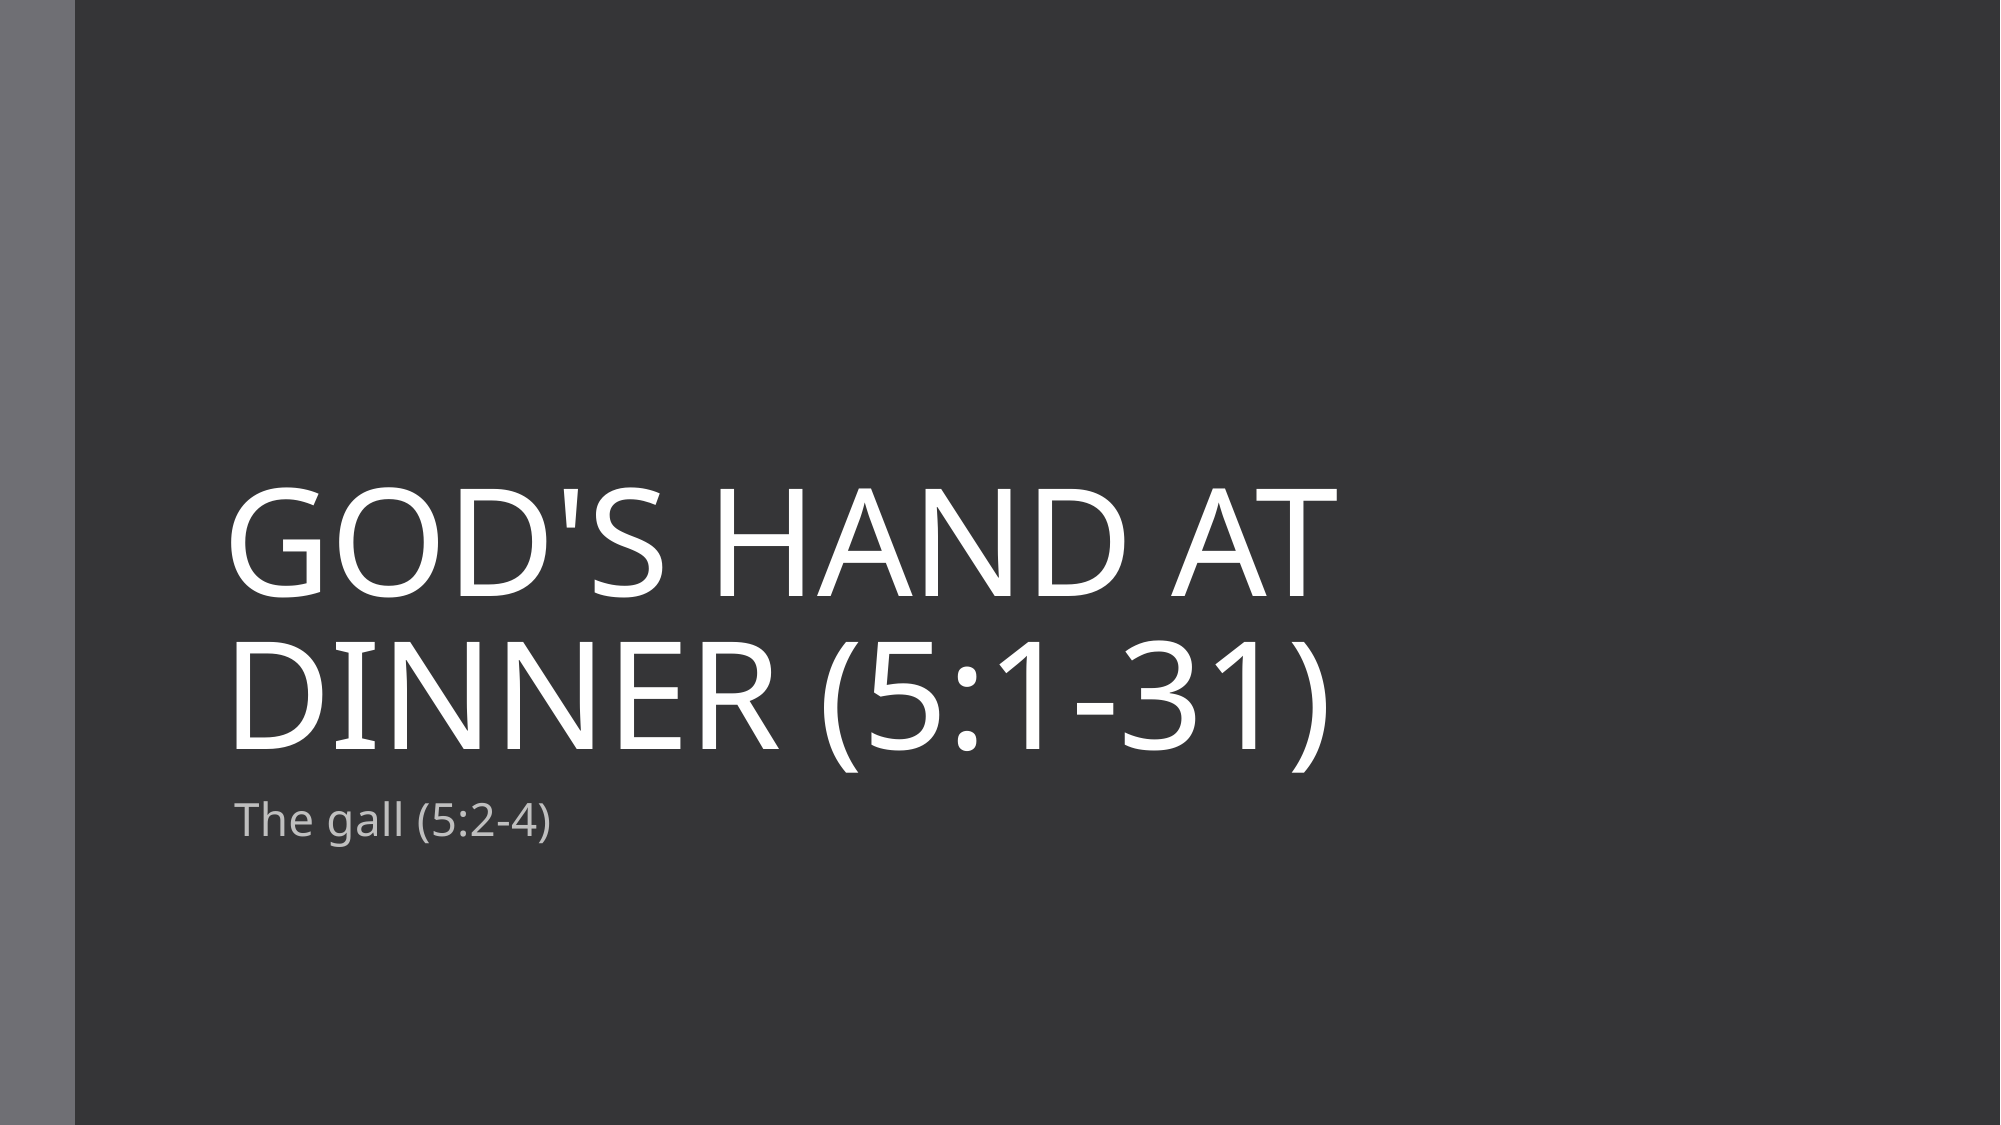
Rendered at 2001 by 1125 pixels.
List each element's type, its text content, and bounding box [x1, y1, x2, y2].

title GOD'S HAND AT DINNER (5:1-31) [206, 124, 1752, 787]
subtitle The gall (5:2-4) [206, 787, 1752, 1066]
